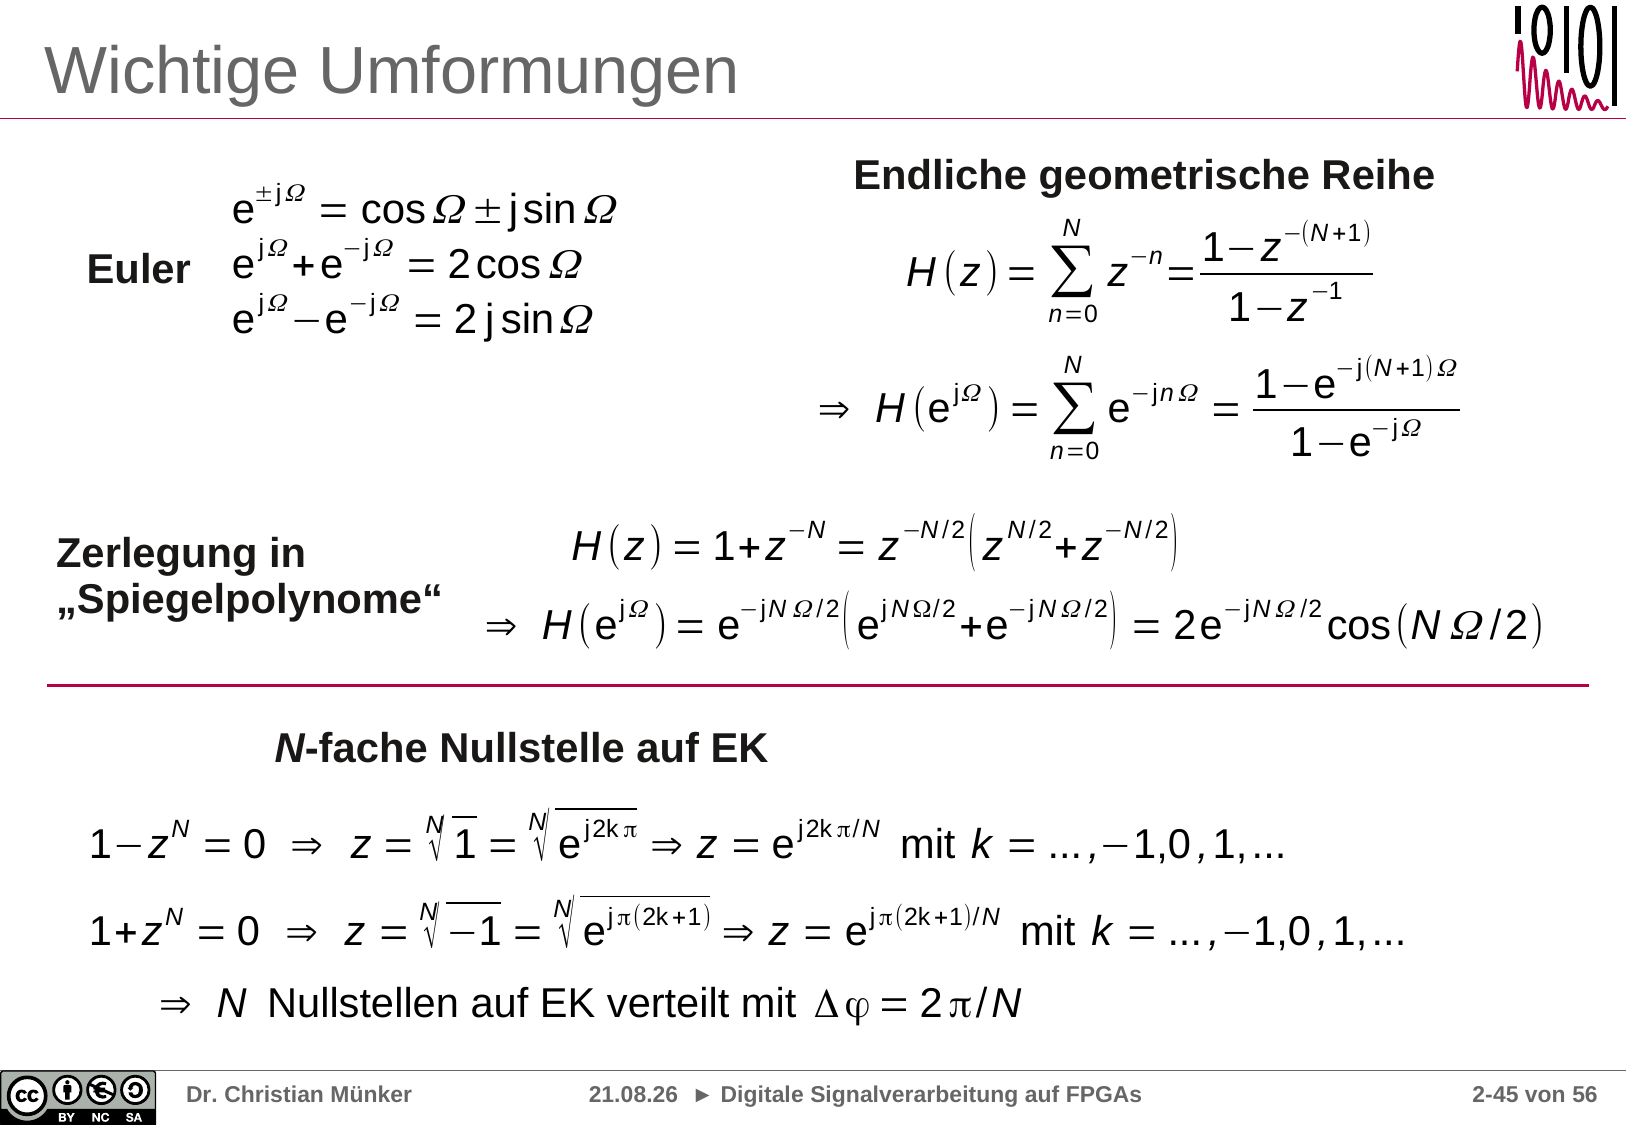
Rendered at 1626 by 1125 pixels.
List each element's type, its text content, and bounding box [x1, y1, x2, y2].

chart [225, 179, 627, 343]
title Wichtige Umformungen [44, 17, 1436, 130]
picture [1511, 0, 1624, 113]
text_box Zerlegung in „Spiegelpolynome“ [41, 522, 467, 632]
chart [478, 513, 1551, 651]
text_box Endliche geometrische Reihe [838, 144, 1565, 208]
text_box N-fache Nullstelle auf EK [259, 716, 1229, 780]
chart [791, 214, 1469, 467]
chart [82, 806, 1412, 1028]
text_box Euler [71, 238, 208, 307]
